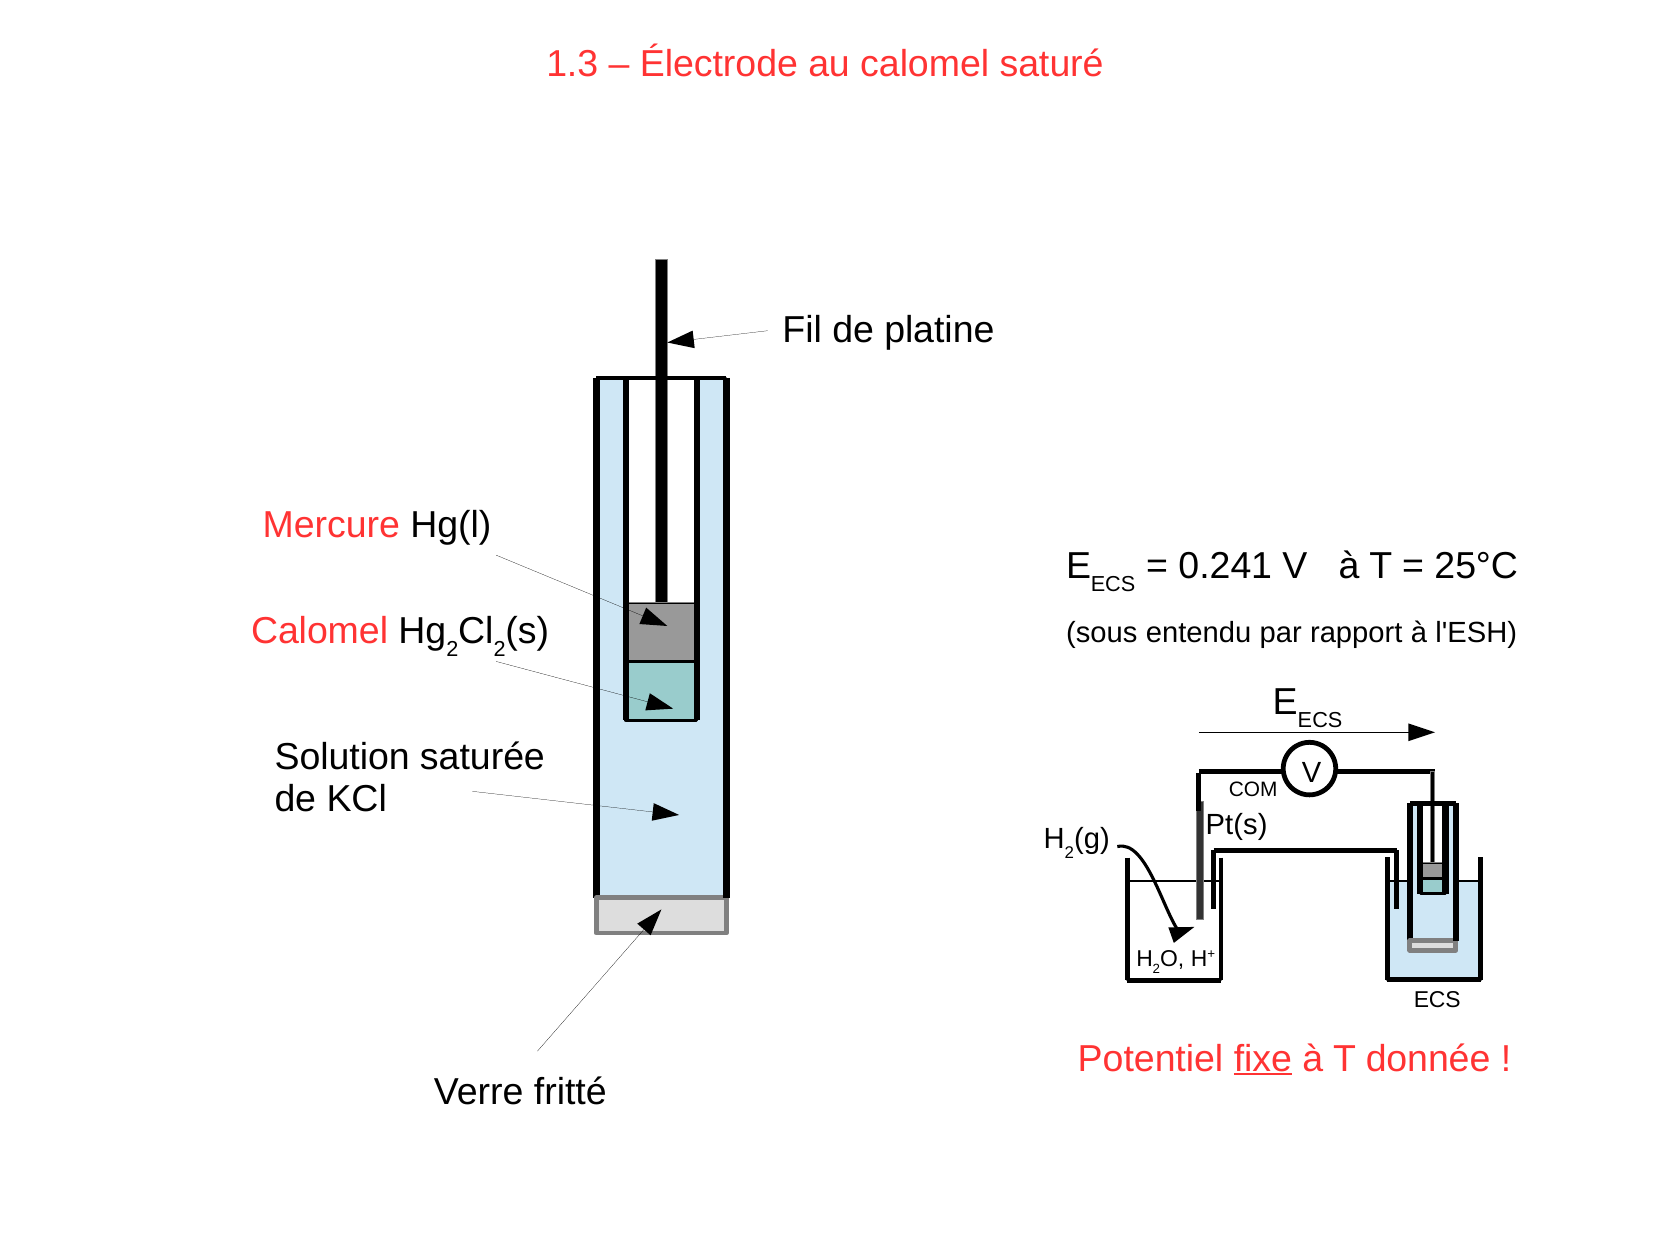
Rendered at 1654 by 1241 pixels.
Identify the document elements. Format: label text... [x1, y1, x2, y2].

text_box EECS = 0.241 V à T = 25°C [1051, 537, 1560, 604]
text_box ECS [1399, 979, 1477, 1020]
text_box [1390, 806, 1478, 977]
text_box H2(g) [1028, 814, 1134, 870]
text_box COM [1214, 770, 1300, 808]
text_box V [1287, 748, 1336, 797]
text_box [1293, 742, 1326, 748]
text_box Mercure Hg(l) [248, 496, 508, 556]
text_box Fil de platine [767, 301, 1016, 359]
text_box (sous entendu par rapport à l'ESH) [1051, 608, 1536, 656]
text_box [1157, 801, 1219, 938]
text_box Calomel Hg2Cl2(s) [236, 602, 567, 711]
text_box Potentiel fixe à T donnée ! [1062, 1029, 1536, 1087]
text_box [655, 259, 668, 376]
text_box Verre fritté [419, 1062, 632, 1120]
text_box [600, 380, 623, 607]
text_box H2O, H+ [1121, 938, 1247, 993]
text_box [1283, 755, 1287, 770]
text_box [1130, 881, 1173, 938]
text_box Pt(s) [1201, 800, 1294, 849]
text_box 1.3 – Électrode au calomel saturé [531, 35, 1134, 95]
text_box EECS [1257, 673, 1365, 739]
text_box [1430, 771, 1435, 801]
text_box Solution saturée de KCl [259, 727, 567, 827]
text_box Pt(s) [1190, 800, 1196, 849]
text_box [600, 599, 623, 694]
text_box [596, 380, 727, 934]
